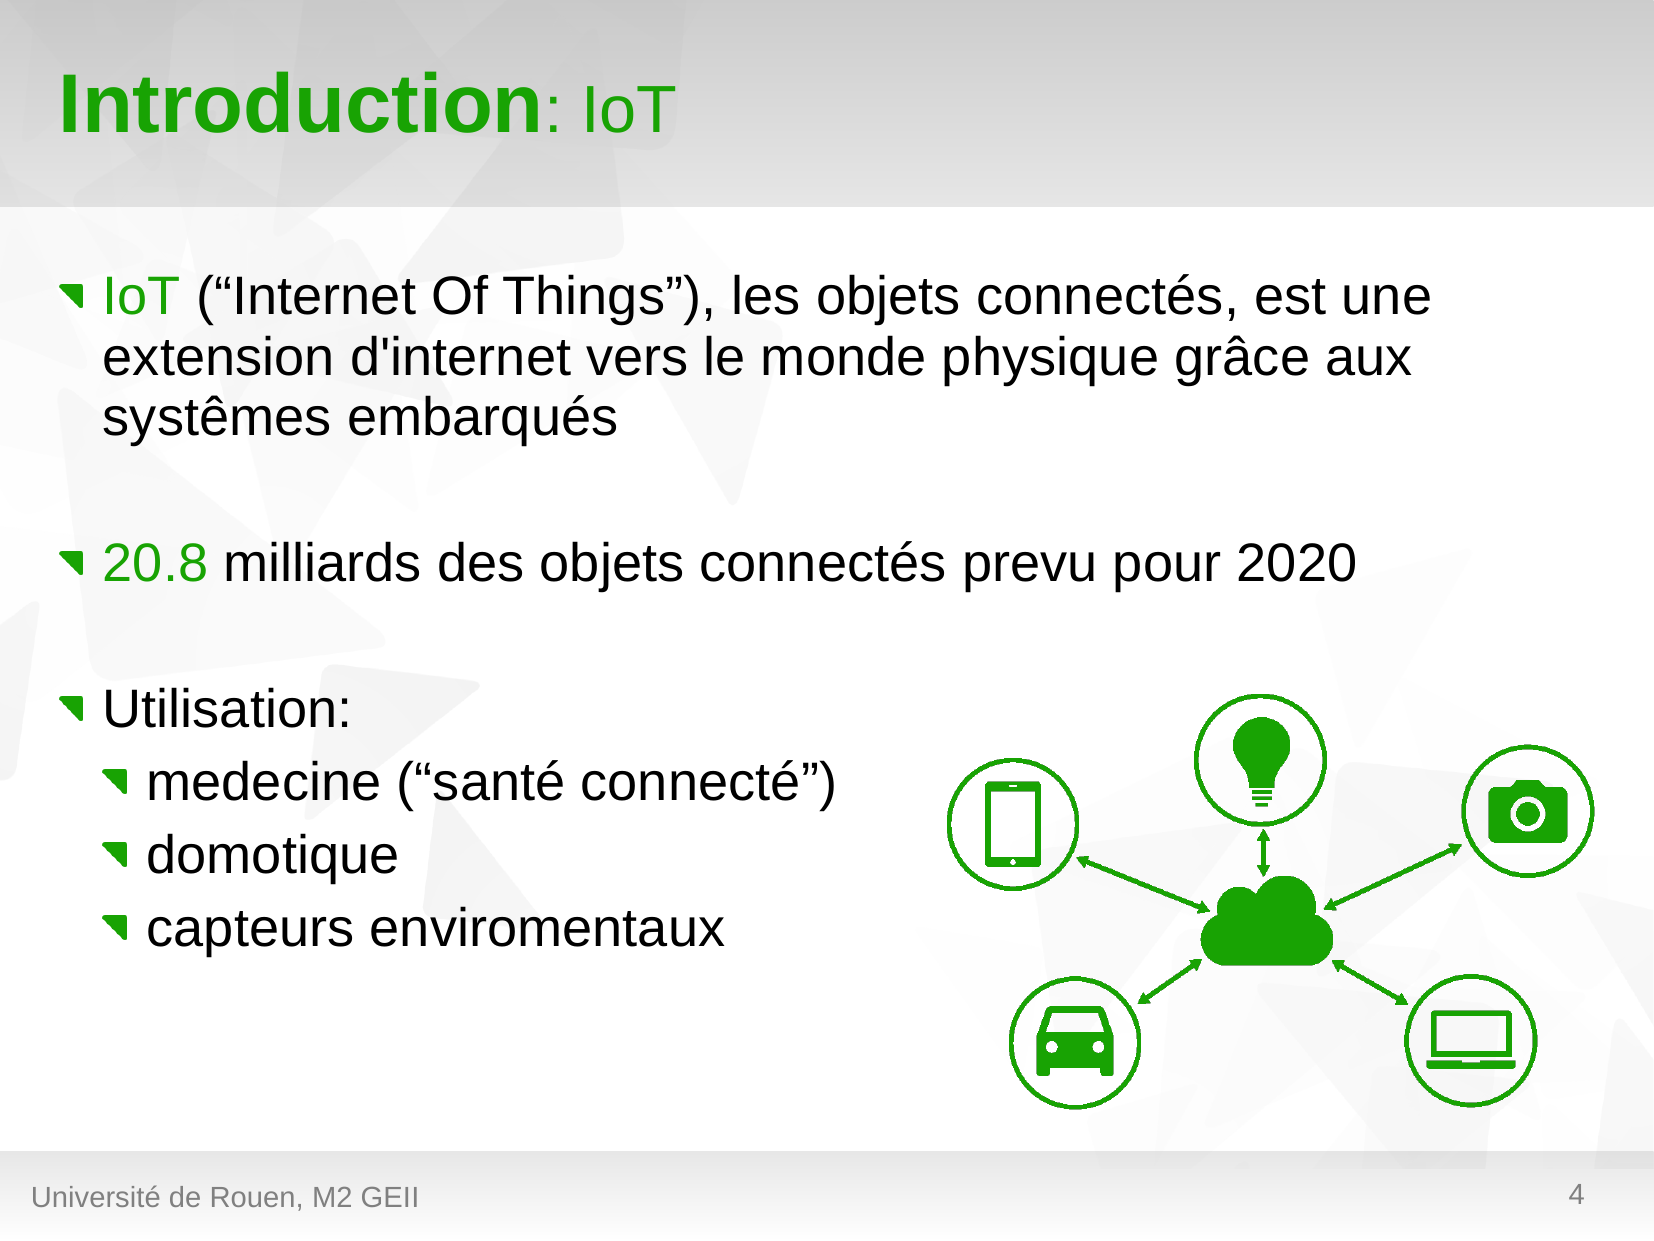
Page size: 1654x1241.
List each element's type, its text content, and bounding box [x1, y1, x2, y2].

picture [915, 548, 1654, 1169]
list IoT (“Internet Of Things”), les objets connectés, est une extension d'internet vers le monde physique grâce aux systêmes embarqués 20.8 milliards des objets connectés prevu pour 2020 Utilisation: medecine (“santé connecté”) domotique capteurs enviromentaux [59, 265, 1595, 986]
picture [0, 0, 783, 931]
title Introduction: IoT [59, 29, 1595, 178]
